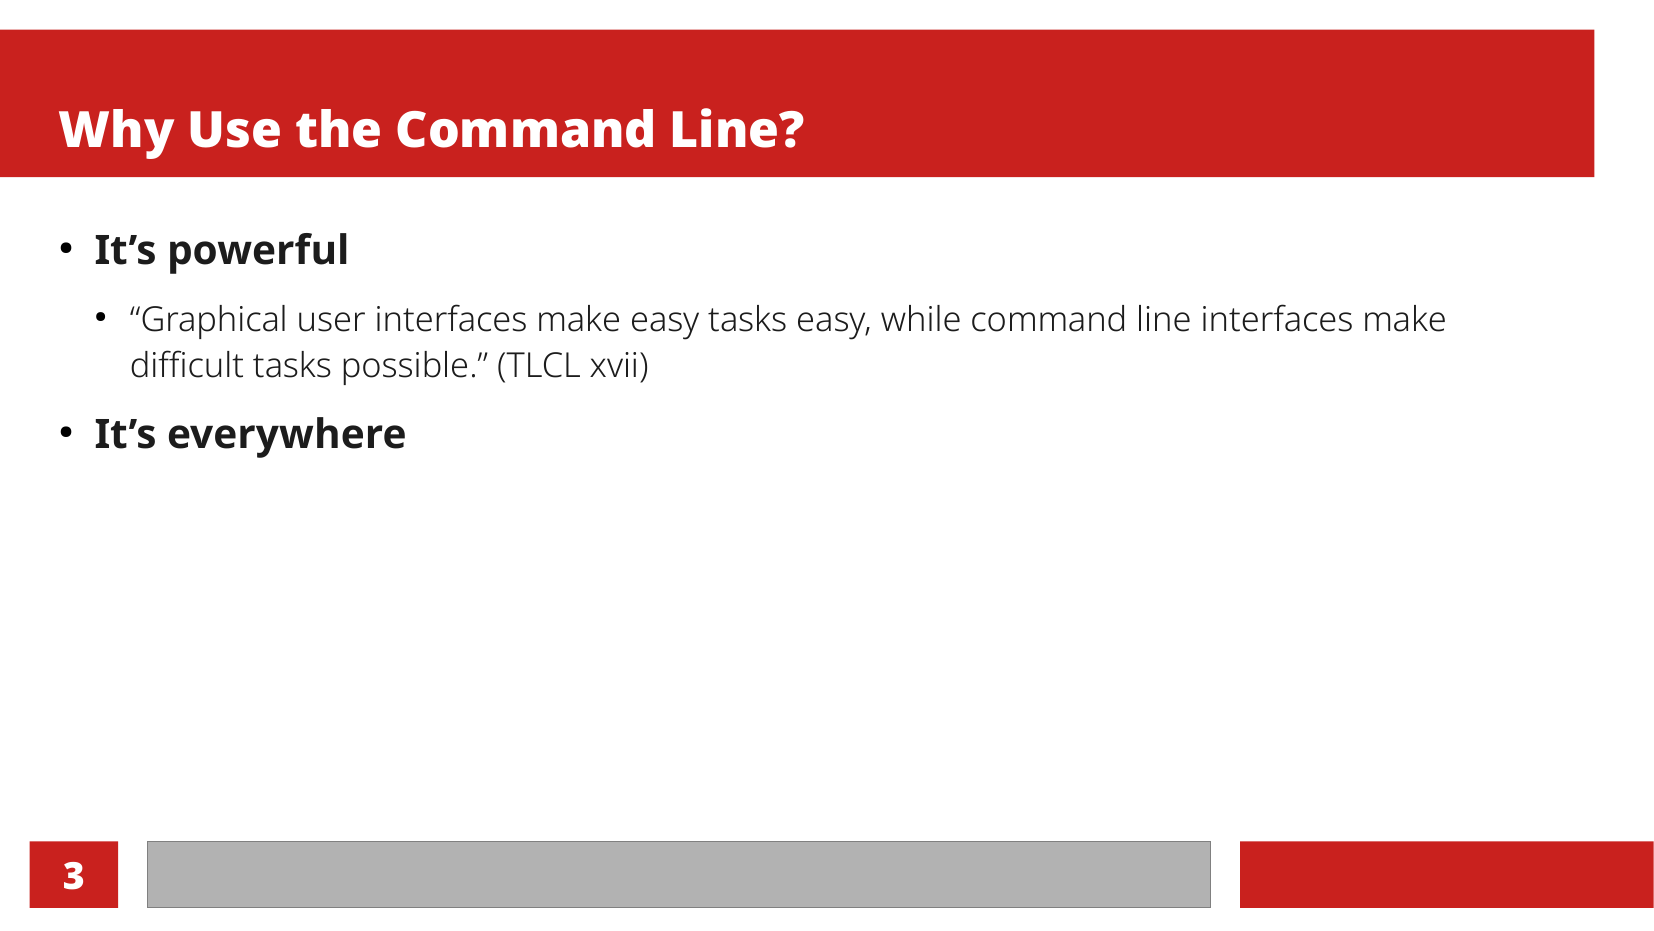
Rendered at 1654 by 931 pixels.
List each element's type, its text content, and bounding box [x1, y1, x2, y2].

title Why Use the Command Line? [59, 44, 1595, 163]
list It’s powerful “Graphical user interfaces make easy tasks easy, while command line interfaces make difficult tasks possible.” (TLCL xvii) It’s everywhere [59, 221, 1565, 798]
